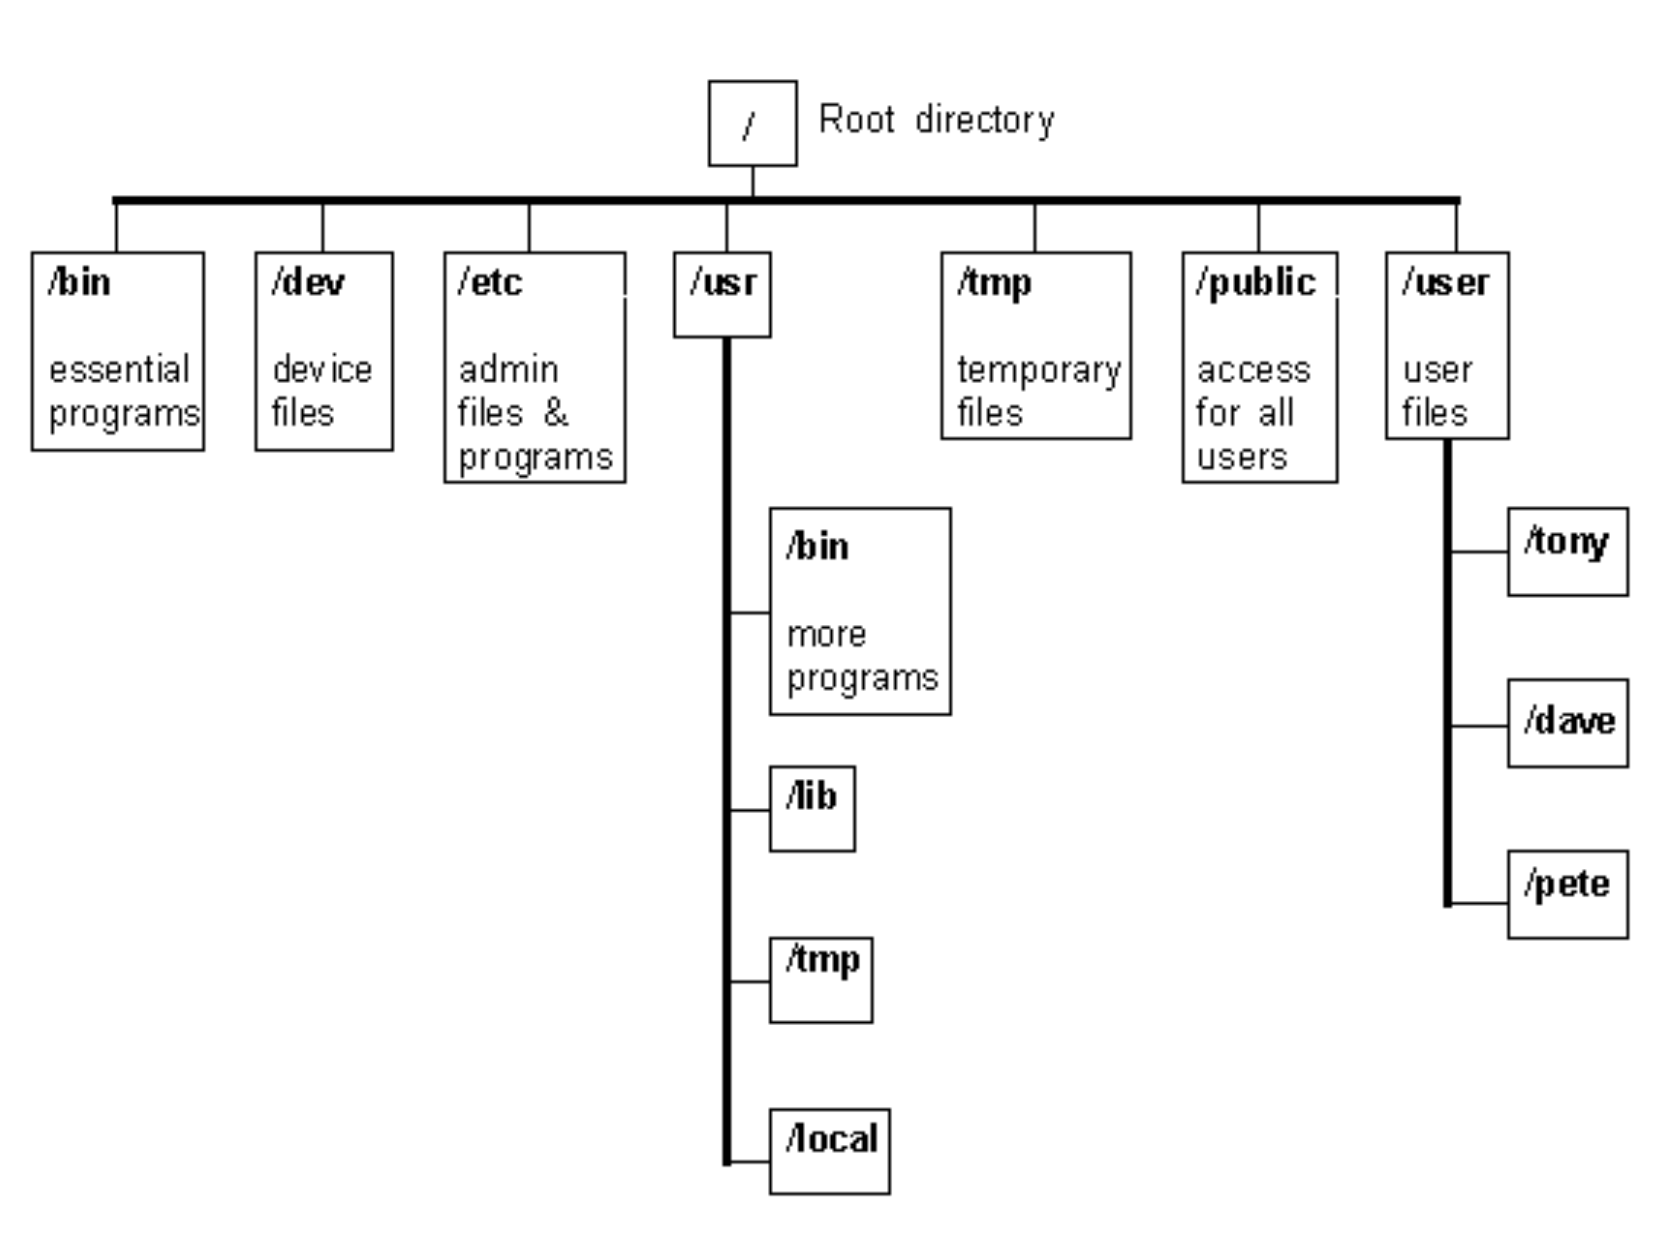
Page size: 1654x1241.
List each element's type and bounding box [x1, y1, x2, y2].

picture [23, 78, 1639, 1205]
